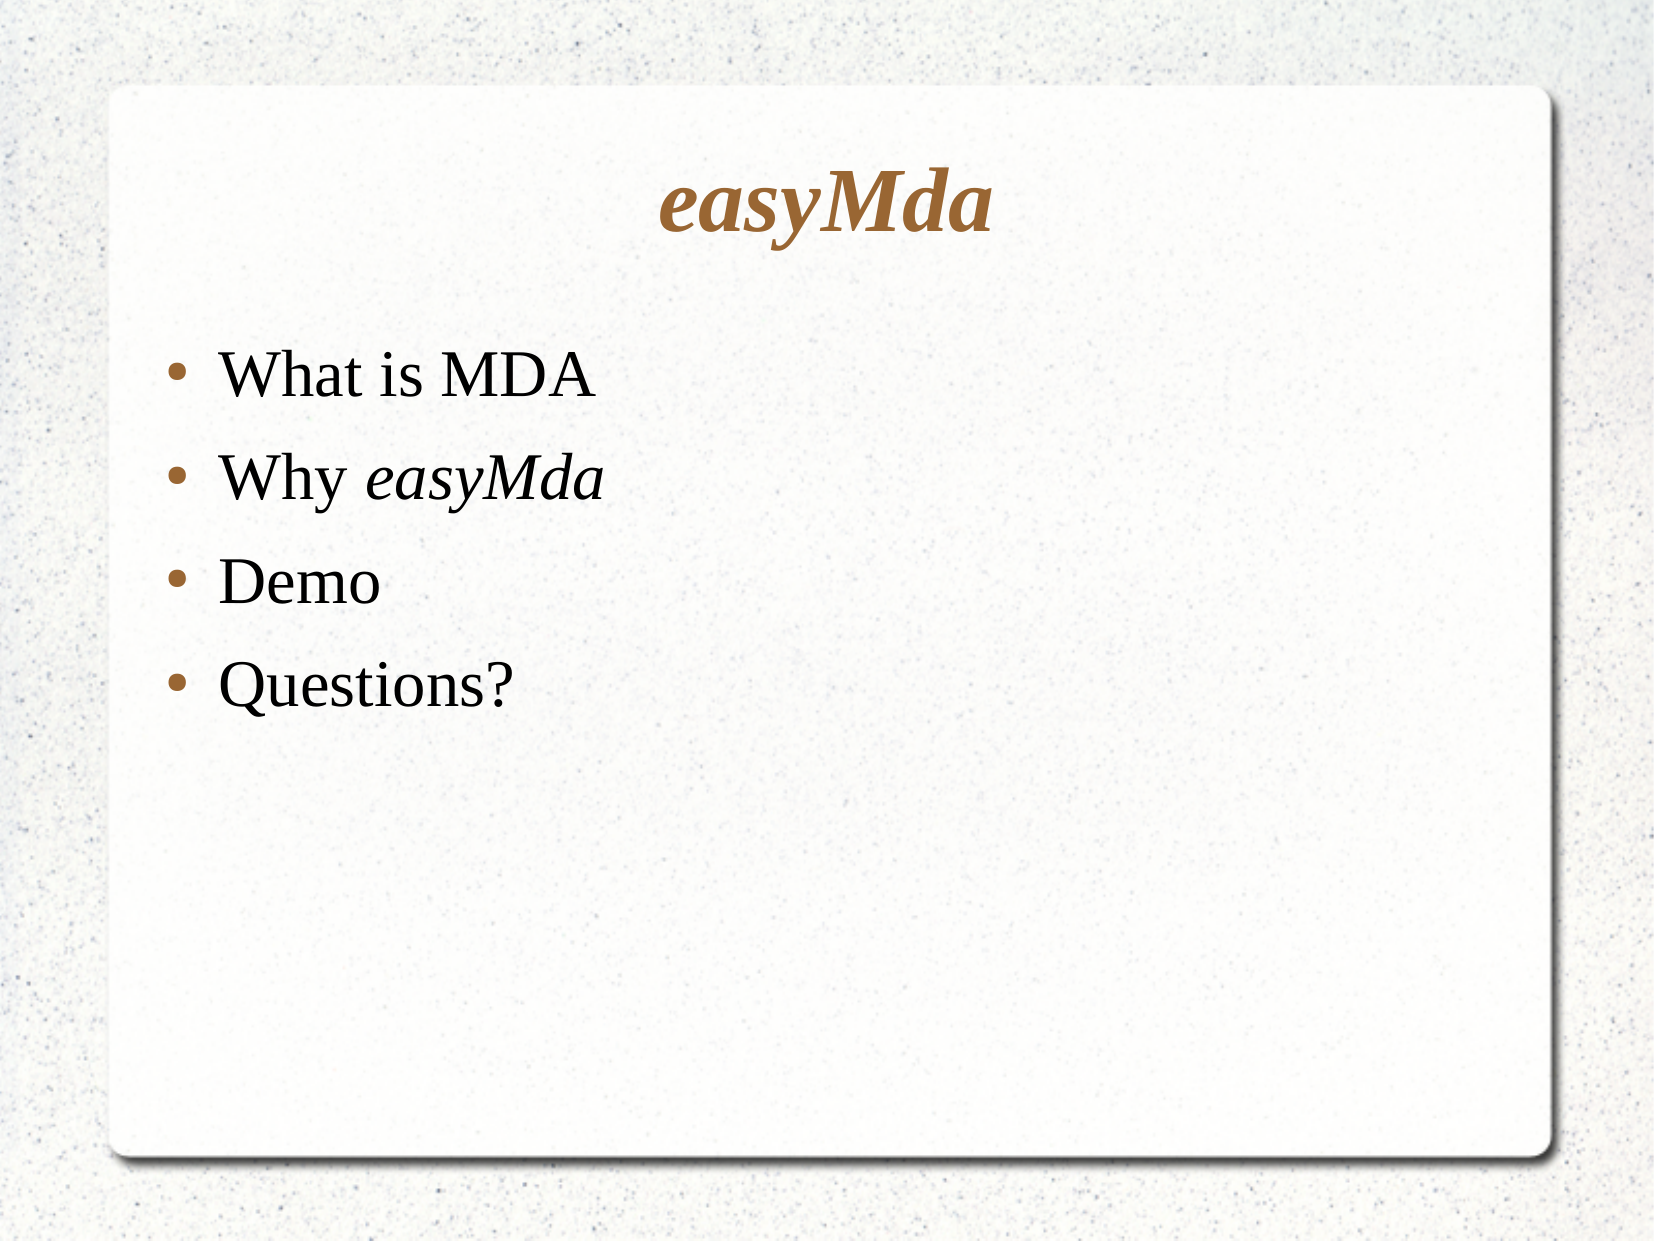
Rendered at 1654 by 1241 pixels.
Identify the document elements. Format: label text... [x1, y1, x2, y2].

list What is MDA Why easyMda Demo Questions? [147, 336, 1506, 987]
picture [0, 0, 1654, 1241]
title easyMda [118, 96, 1536, 304]
